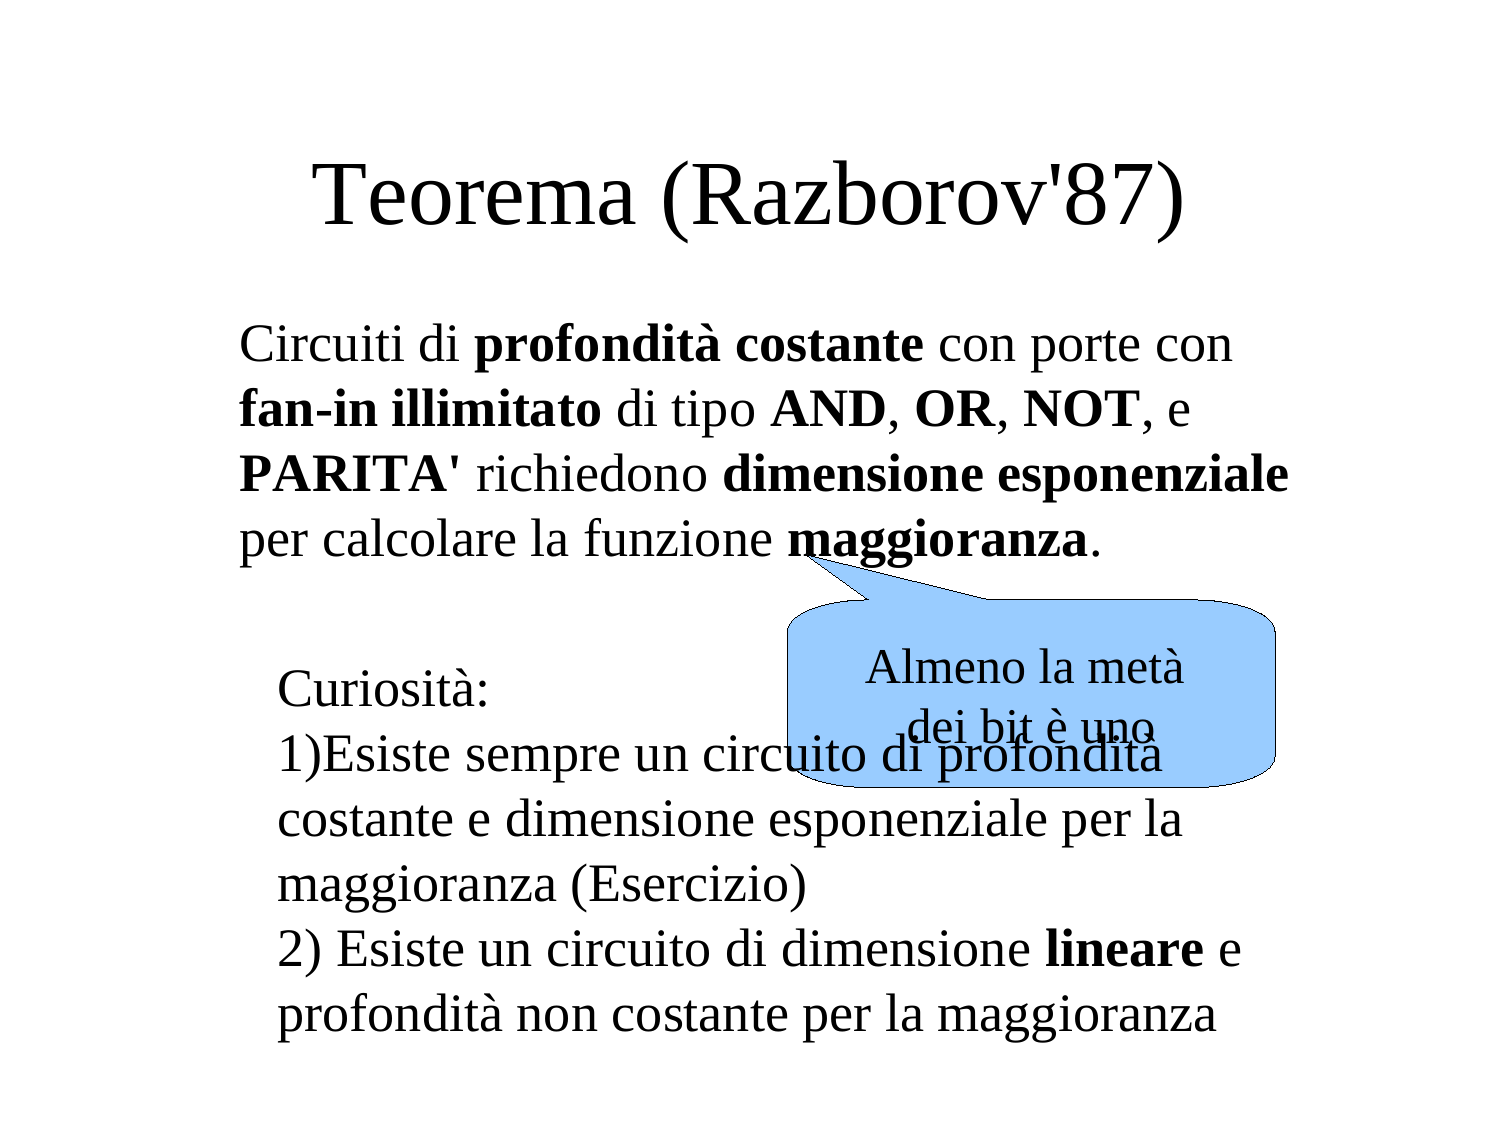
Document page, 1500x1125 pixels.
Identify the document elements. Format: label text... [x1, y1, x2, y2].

text_box Almeno la metà dei bit è uno [787, 554, 1276, 645]
text_box Circuiti di profondità costante con porte con fan-in illimitato di tipo AND, OR, NOT, e PARITA' richiedono dimensione esponenziale per calcolare la funzione maggioranza. [225, 299, 1351, 575]
text_box Curiosità: Esiste sempre un circuito di profondità costante e dimensione esponenziale per la maggioranza (Esercizio) Esiste un circuito di dimensione lineare e profondità non costante per la maggioranza [262, 645, 1313, 1051]
title Teorema (Razborov'87) [112, 107, 1387, 280]
